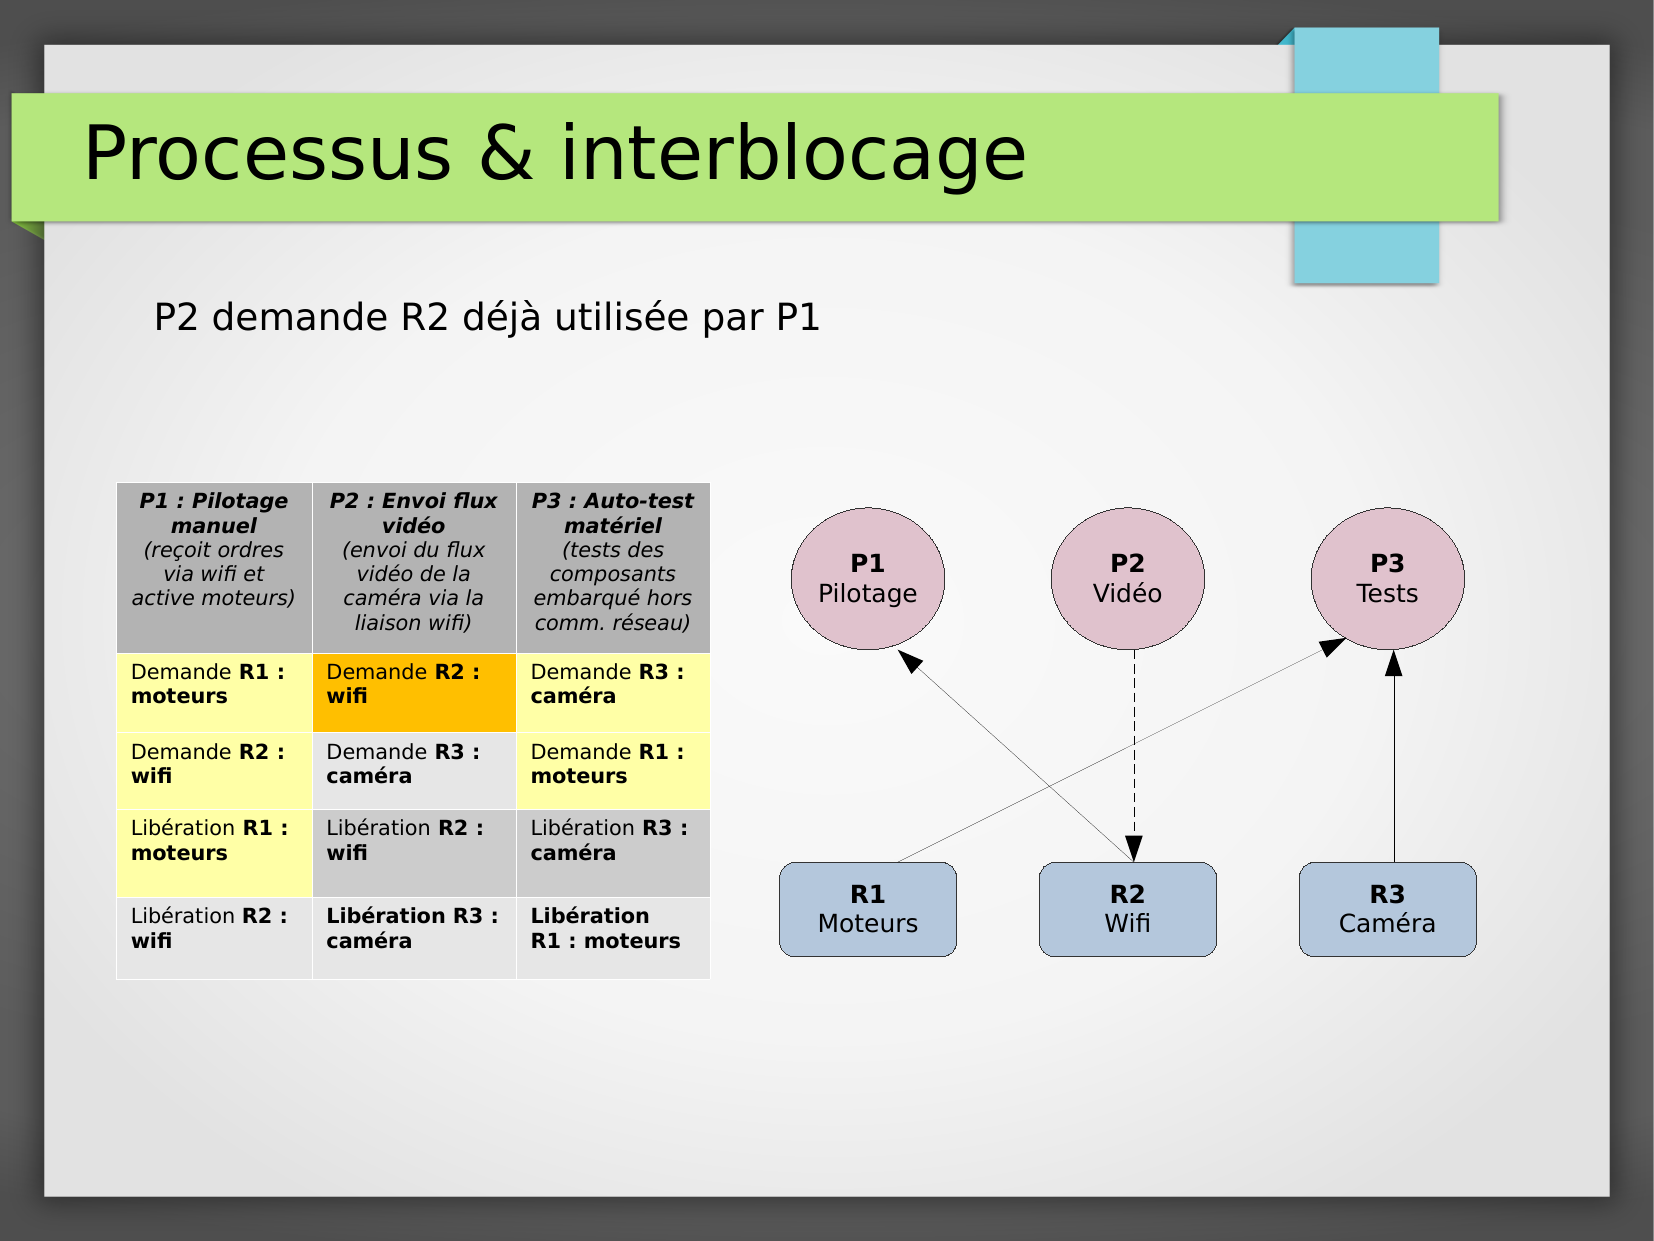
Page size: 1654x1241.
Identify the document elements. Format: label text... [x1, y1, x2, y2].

text_box R1 Moteurs [779, 862, 957, 957]
table_cell Demande R3 : caméra [517, 654, 710, 732]
text_box P3 Tests [1311, 507, 1465, 650]
text_box R2 Wifi [1039, 862, 1217, 957]
table_cell Demande R3 : caméra [313, 733, 516, 809]
table_header P2 : Envoi flux vidéo (envoi du flux vidéo de la caméra via la liaison wifi) [313, 483, 516, 653]
table_cell Libération R3 : caméra [517, 810, 710, 897]
text_box P2 Vidéo [1051, 507, 1205, 650]
table_cell Libération R1 : moteurs [117, 810, 312, 897]
table_cell Demande R2 : wifi [117, 733, 312, 809]
table_header P3 : Auto-test matériel (tests des composants embarqué hors comm. réseau) [517, 483, 710, 653]
table_cell Demande R2 : wifi [313, 654, 516, 732]
table_cell Libération R1 : moteurs [517, 898, 710, 979]
table_cell Libération R2 : wifi [117, 898, 312, 979]
picture [0, 0, 1654, 1241]
table_cell Libération R3 : caméra [313, 898, 516, 979]
text_box R3 Caméra [1299, 862, 1477, 957]
table_cell Libération R2 : wifi [313, 810, 516, 897]
title Processus & interblocage [82, 94, 1264, 213]
table_cell Demande R1 : moteurs [517, 733, 710, 809]
table_cell Demande R1 : moteurs [117, 654, 312, 732]
table_header P1 : Pilotage manuel (reçoit ordres via wifi et active moteurs) [117, 483, 312, 653]
text_box P1 Pilotage [791, 507, 945, 650]
list P2 demande R2 déjà utilisée par P1 [82, 295, 1571, 449]
